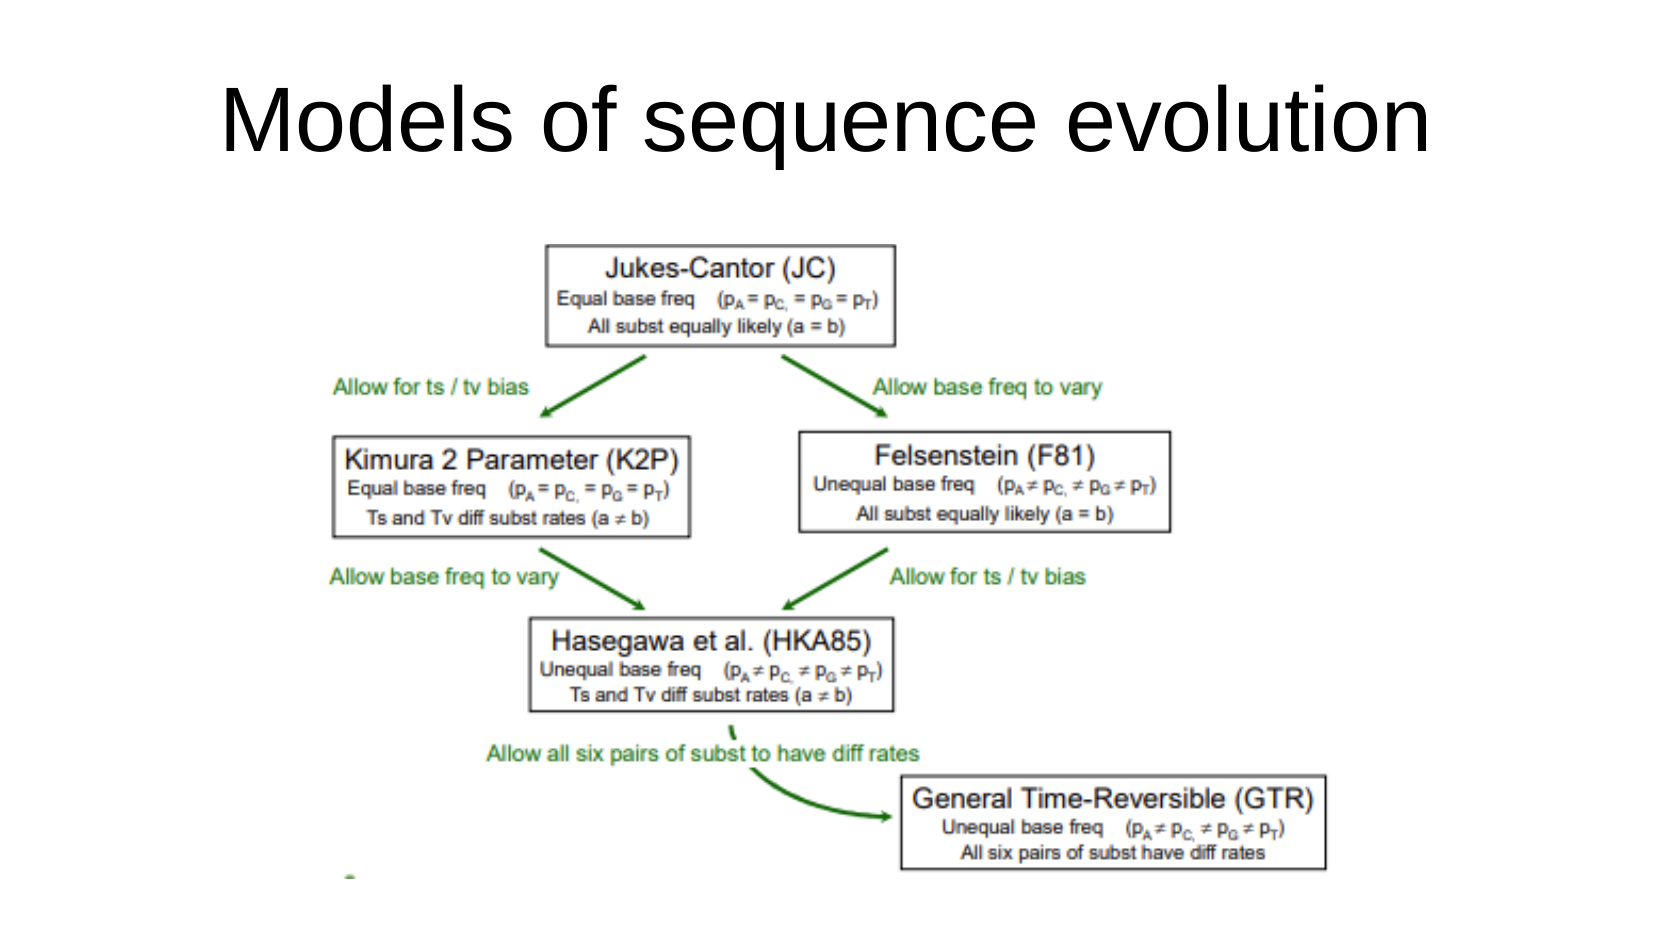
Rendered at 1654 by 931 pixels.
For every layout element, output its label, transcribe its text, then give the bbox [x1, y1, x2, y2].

title Models of sequence evolution [82, 37, 1571, 193]
picture [313, 244, 1340, 880]
